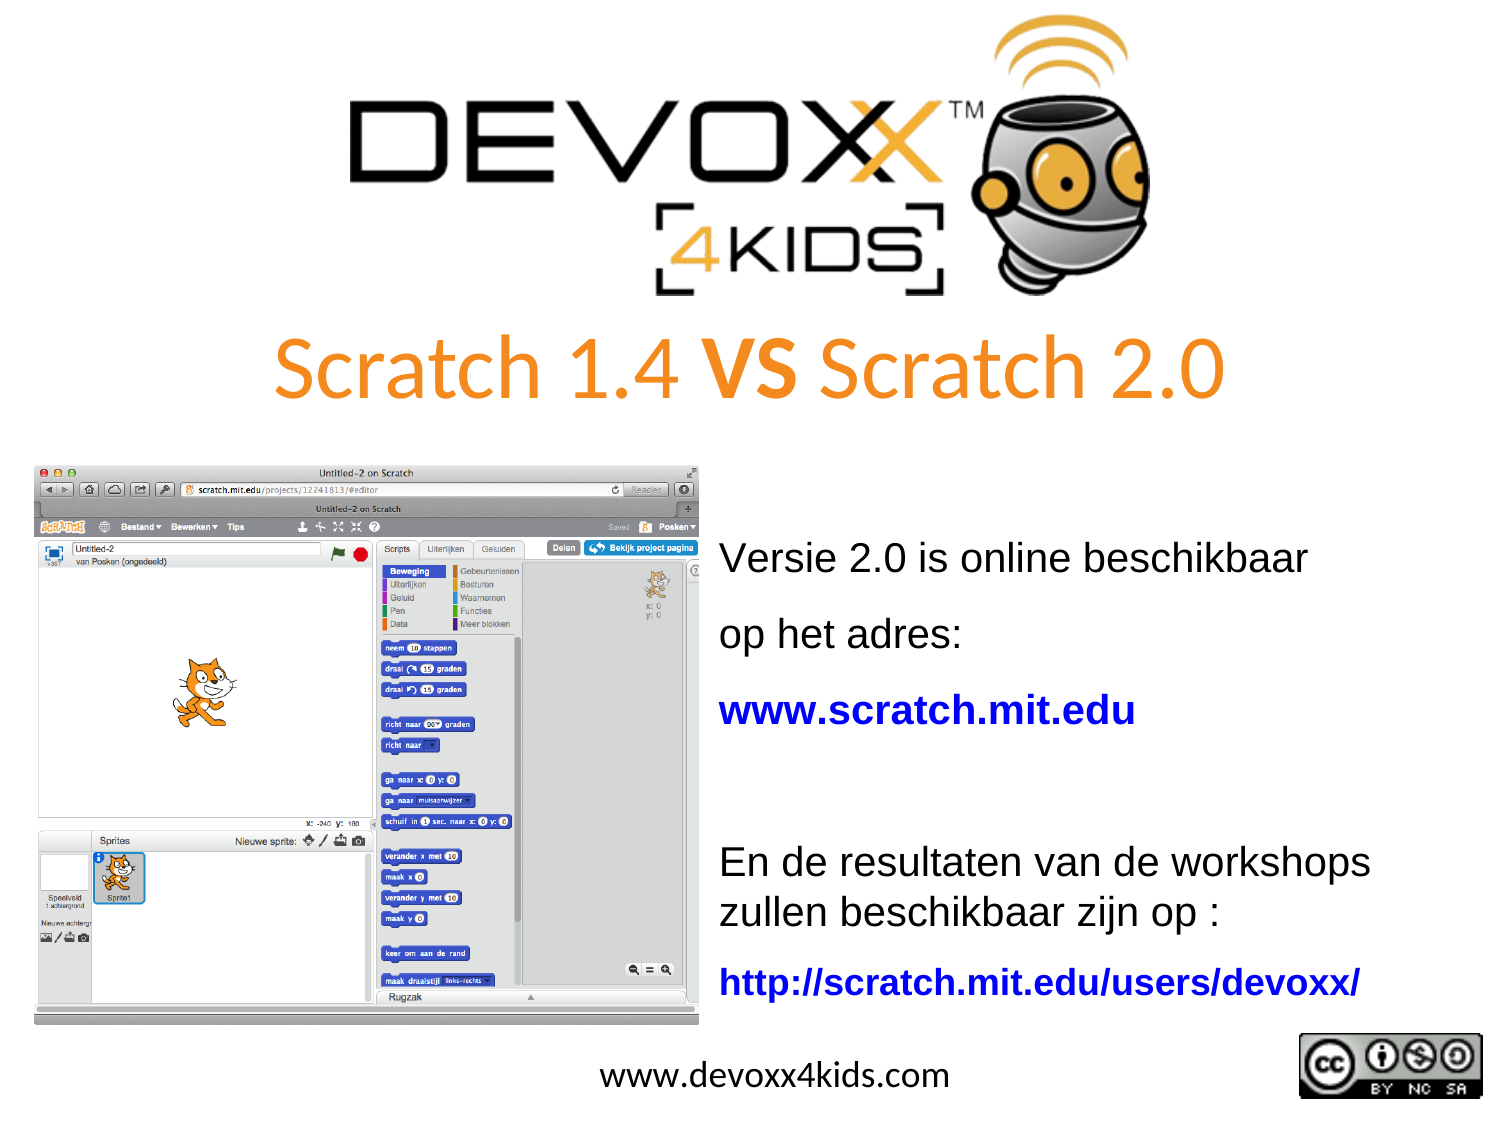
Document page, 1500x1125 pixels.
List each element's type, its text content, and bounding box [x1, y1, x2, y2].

title Scratch 1.4 VS Scratch 2.0 [75, 299, 1426, 487]
picture [34, 465, 699, 1025]
picture [350, 14, 1150, 296]
picture [1299, 1033, 1483, 1099]
text_box Versie 2.0 is online beschikbaar op het adres: www.scratch.mit.edu En de resultaten van de workshops zullen beschikbaar zijn op : http://scratch.mit.edu/users/devoxx/ [704, 522, 1479, 1011]
